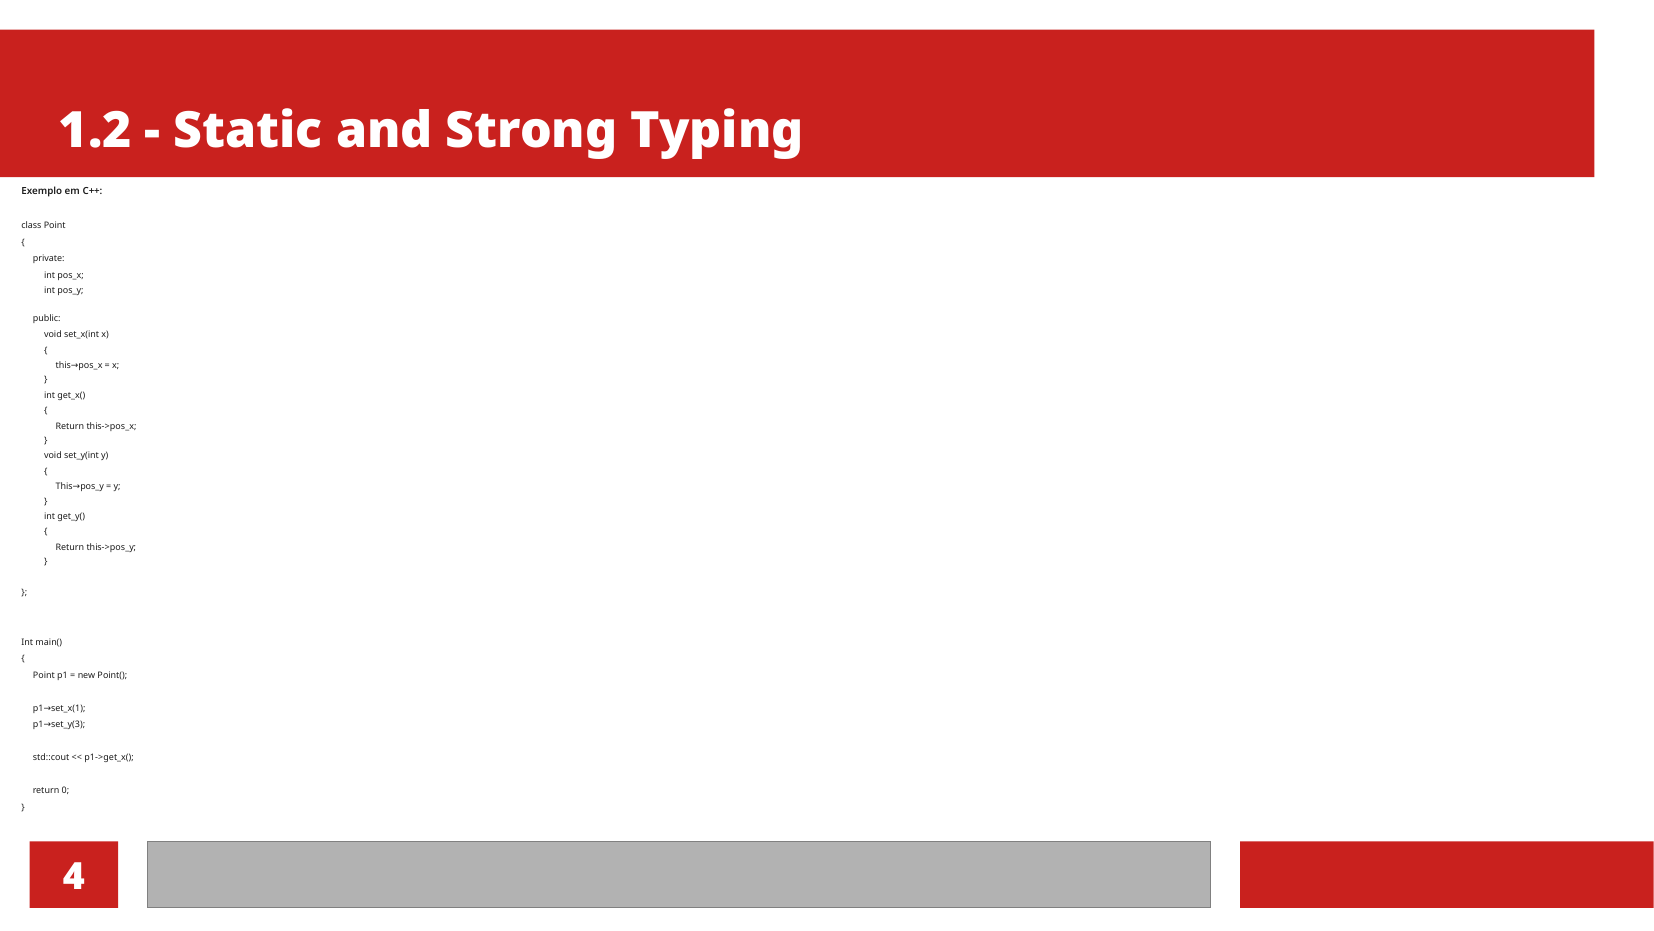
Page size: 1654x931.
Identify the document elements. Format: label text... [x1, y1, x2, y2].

title 1.2 - Static and Strong Typing [59, 44, 1595, 163]
list Exemplo em C++: class Point { private: int pos_x; int pos_y; public: void set_x(int x) { this→pos_x = x; } int get_x() { Return this->pos_x; } void set_y(int y) { This→pos_y = y; } int get_y() { Return this->pos_y; } }; Int main() { Point p1 = new Point(); p1→set_x(1); p1→set_y(3); std::cout << p1->get_x(); return 0; } [21, 183, 1613, 826]
